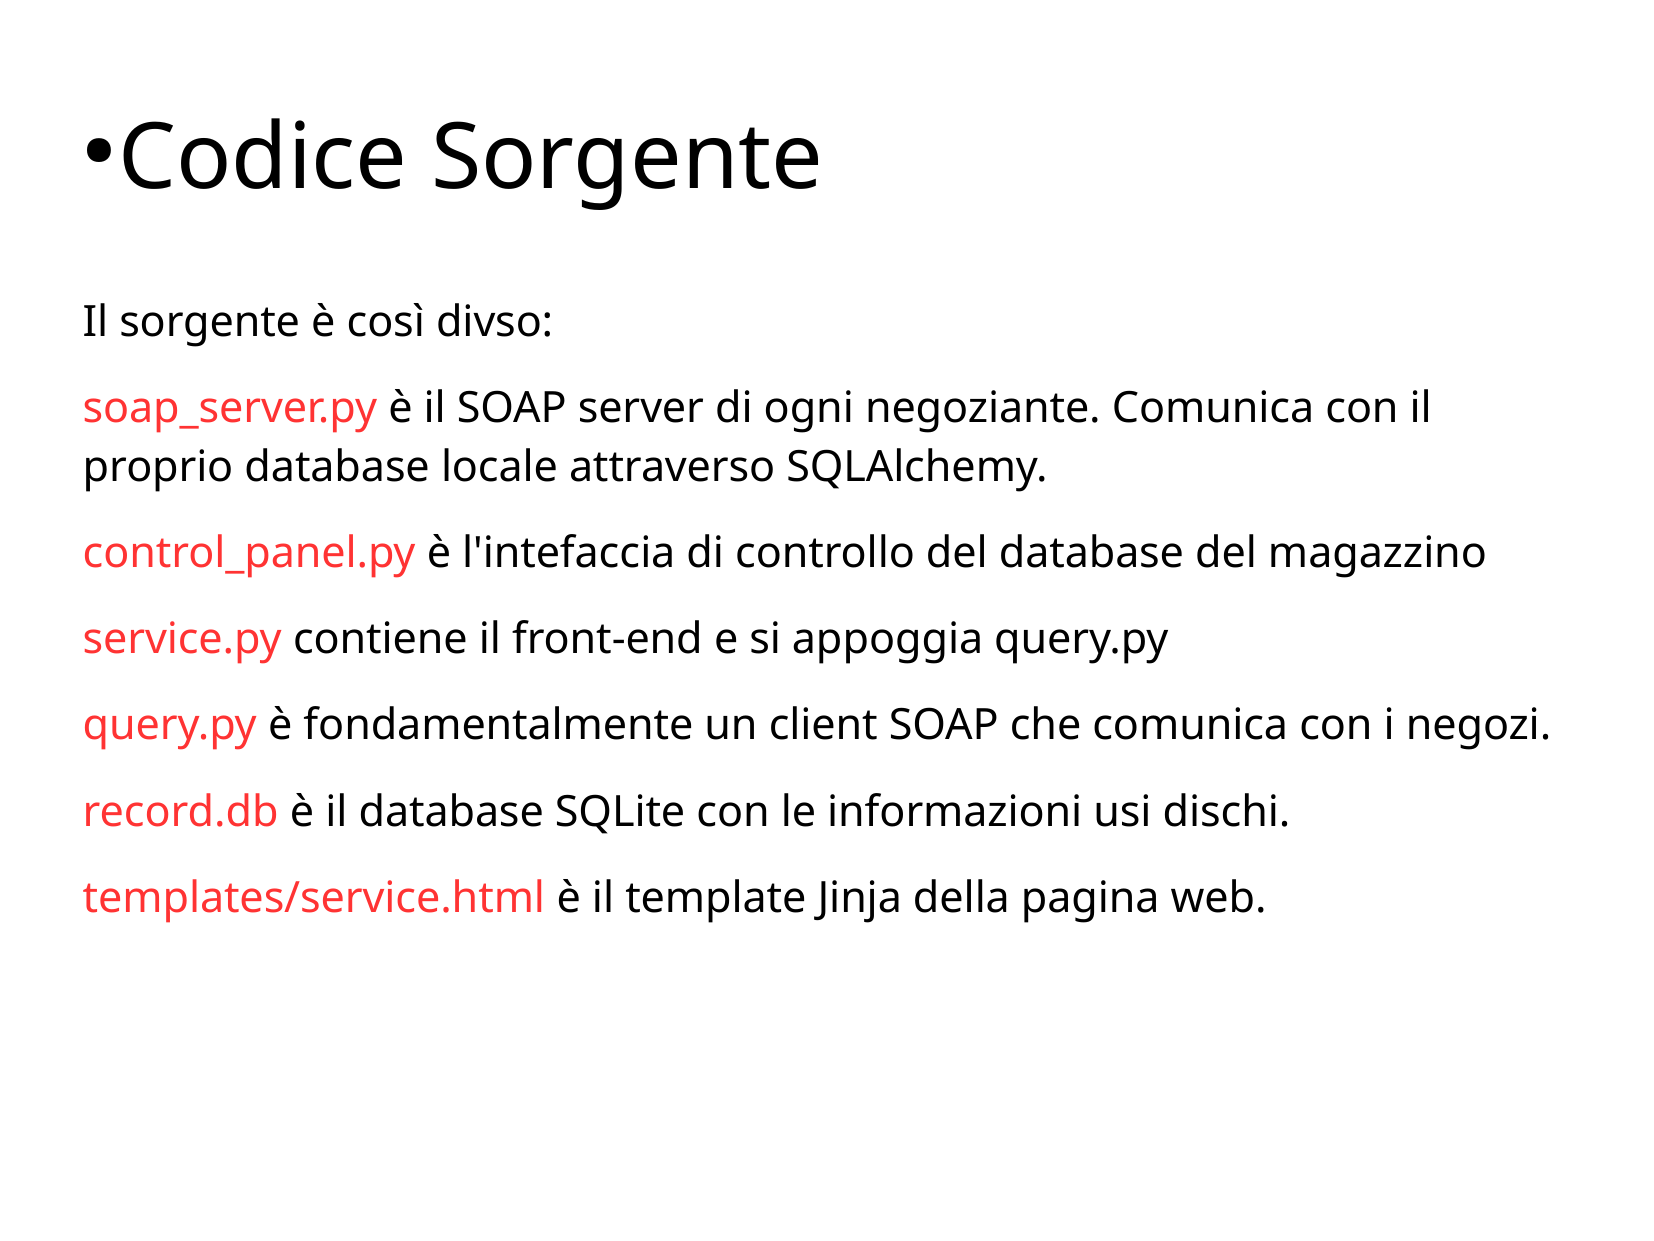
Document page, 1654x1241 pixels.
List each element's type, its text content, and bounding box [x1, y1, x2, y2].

list Il sorgente è così divso: soap_server.py è il SOAP server di ogni negoziante. Comunica con il proprio database locale attraverso SQLAlchemy. control_panel.py è l'intefaccia di controllo del database del magazzino service.py contiene il front-end e si appoggia query.py query.py è fondamentalmente un client SOAP che comunica con i negozi. record.db è il database SQLite con le informazioni usi dischi. templates/service.html è il template Jinja della pagina web. [82, 290, 1571, 1010]
title Codice Sorgente [82, 49, 1571, 257]
